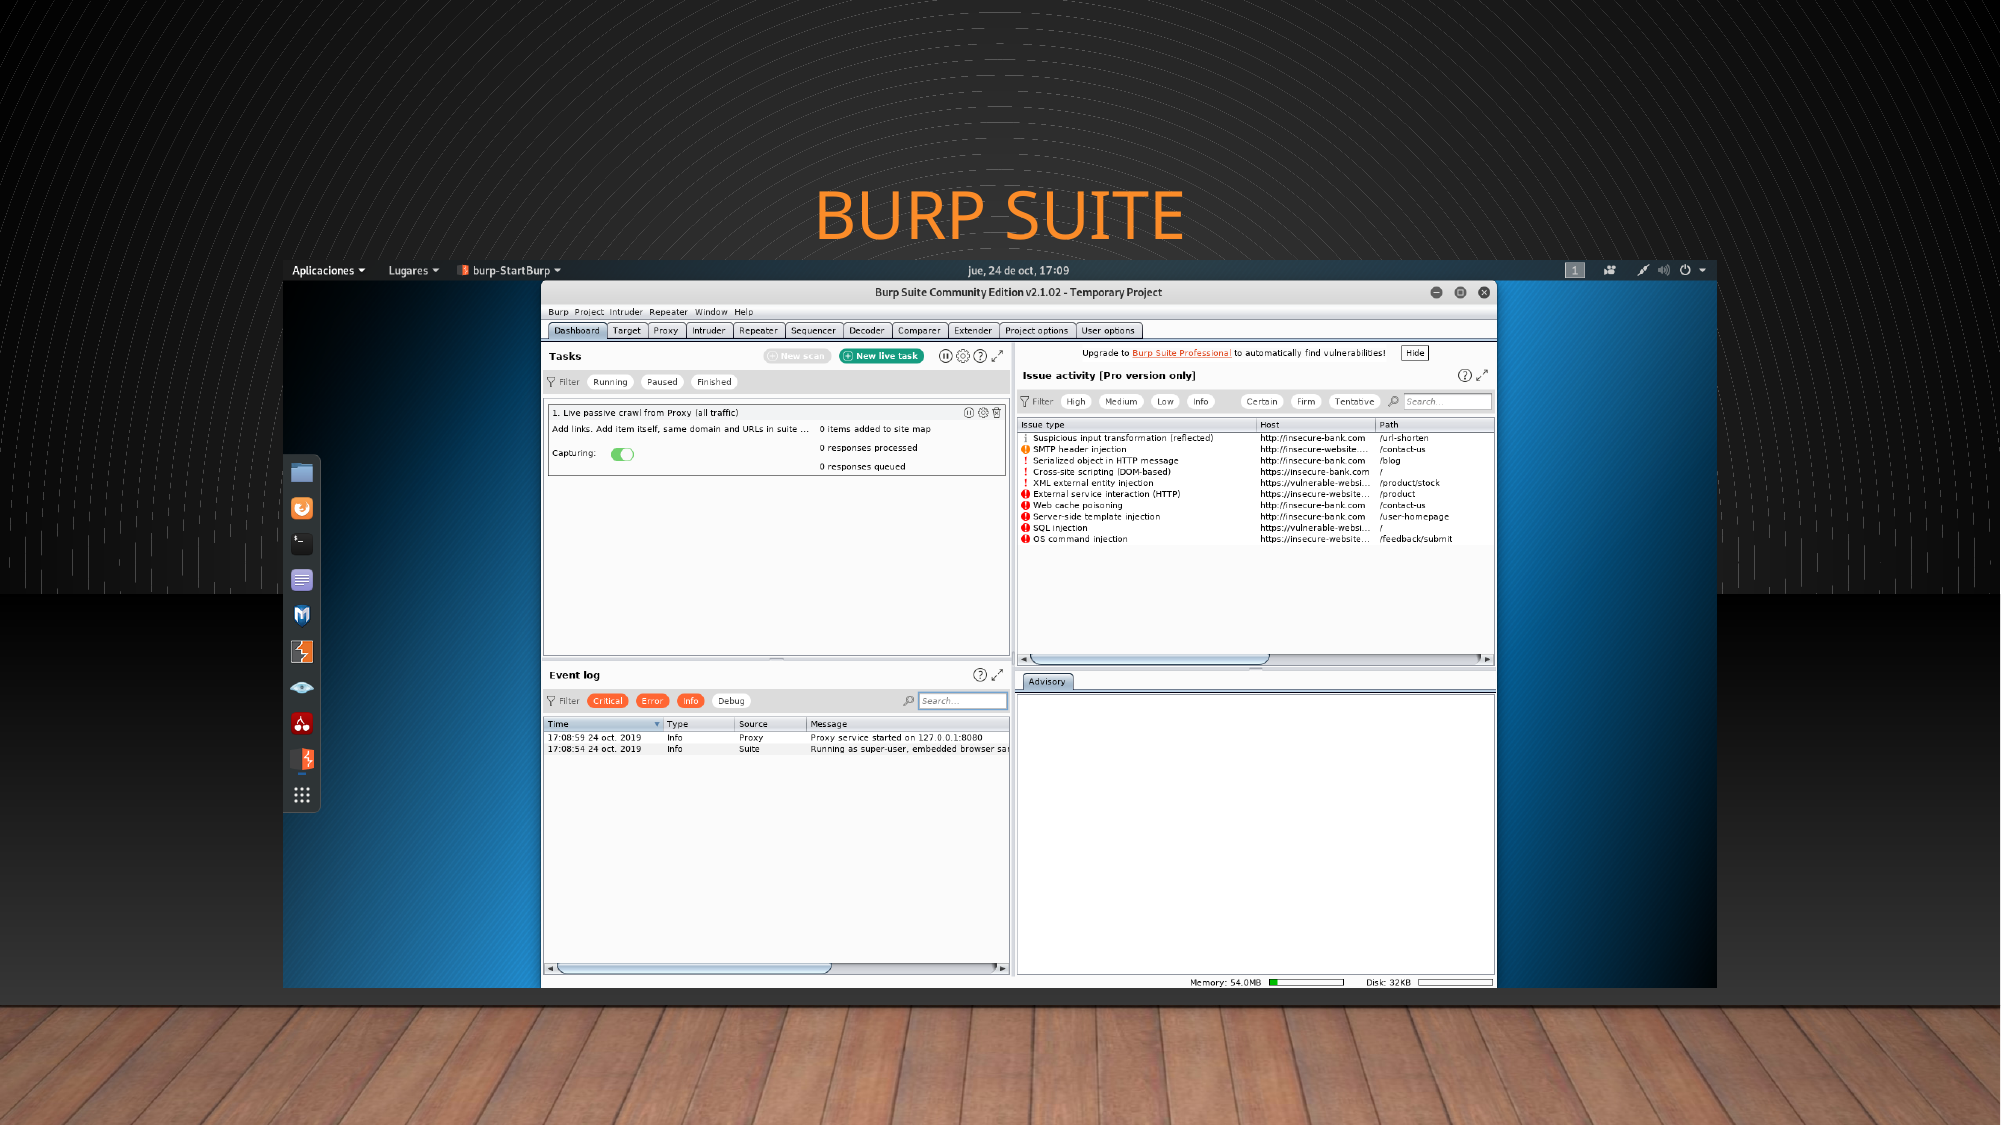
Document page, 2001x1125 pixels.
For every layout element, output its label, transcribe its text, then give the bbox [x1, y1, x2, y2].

title Burp Suite [238, 131, 1763, 305]
picture [283, 260, 1717, 988]
